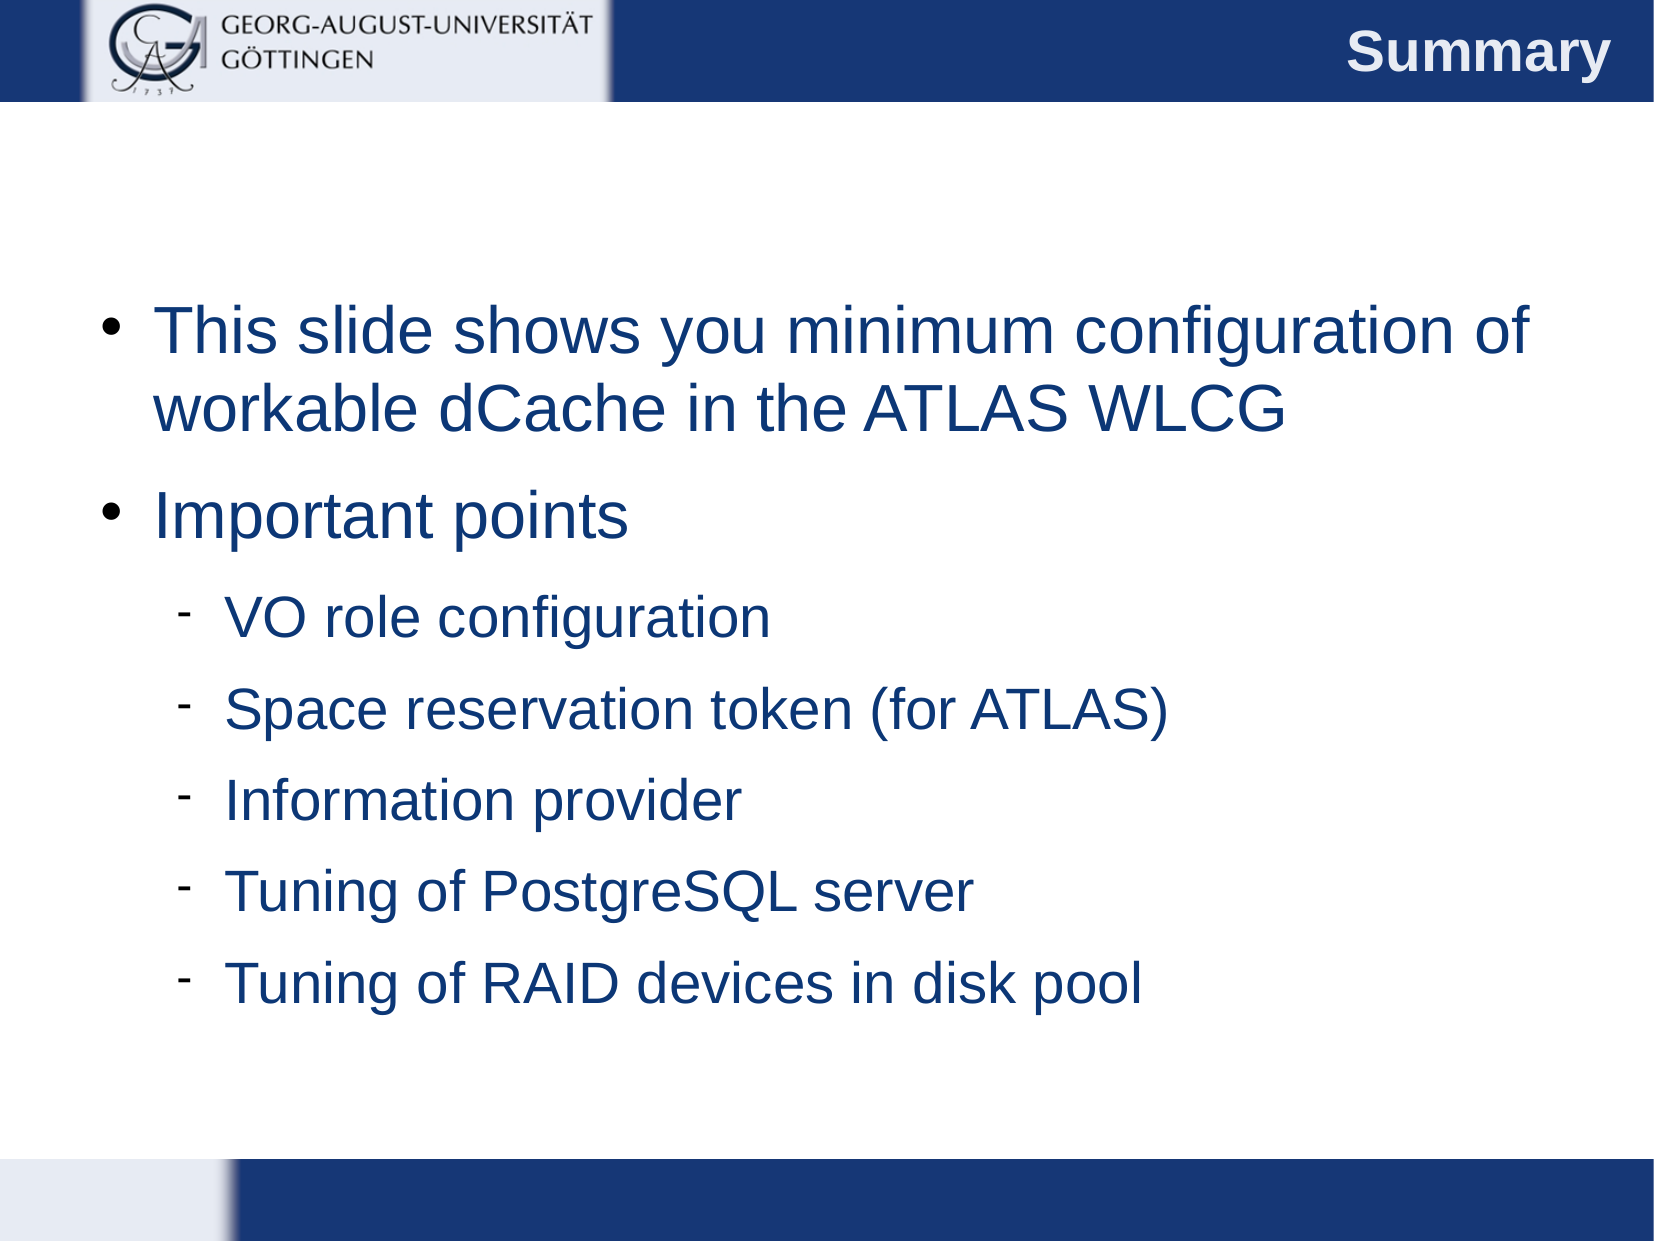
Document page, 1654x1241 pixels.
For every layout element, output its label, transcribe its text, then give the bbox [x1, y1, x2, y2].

picture [0, 1159, 1654, 1241]
title Summary [637, 0, 1613, 100]
list This slide shows you minimum configuration of workable dCache in the ATLAS WLCG Important points VO role configuration Space reservation token (for ATLAS) Information provider Tuning of PostgreSQL server Tuning of RAID devices in disk pool [82, 290, 1571, 1109]
picture [0, 0, 1654, 102]
